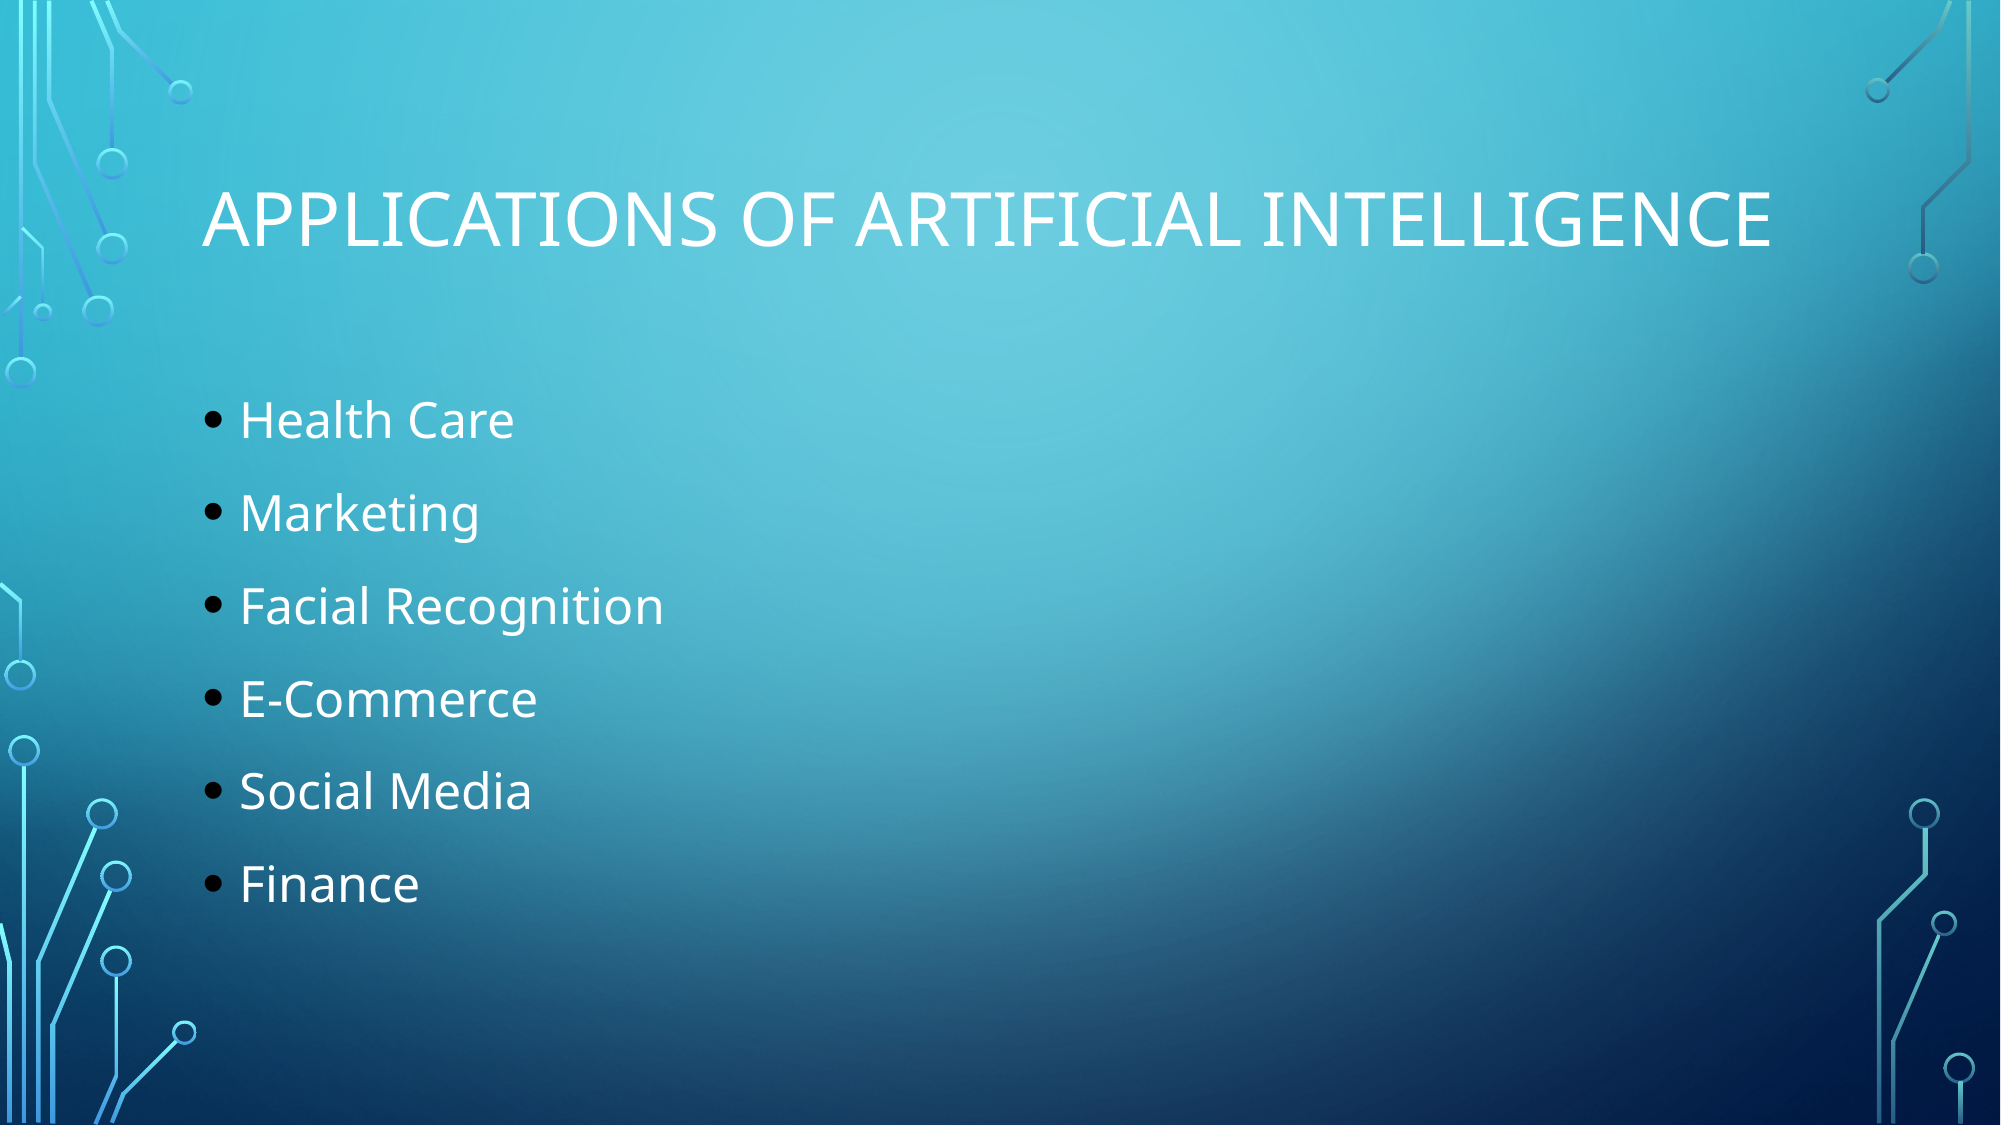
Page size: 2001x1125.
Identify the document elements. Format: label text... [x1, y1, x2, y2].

title Applications of artificial intelligence [187, 101, 1813, 344]
list Health Care Marketing Facial Recognition E-Commerce Social Media Finance [187, 369, 1813, 951]
